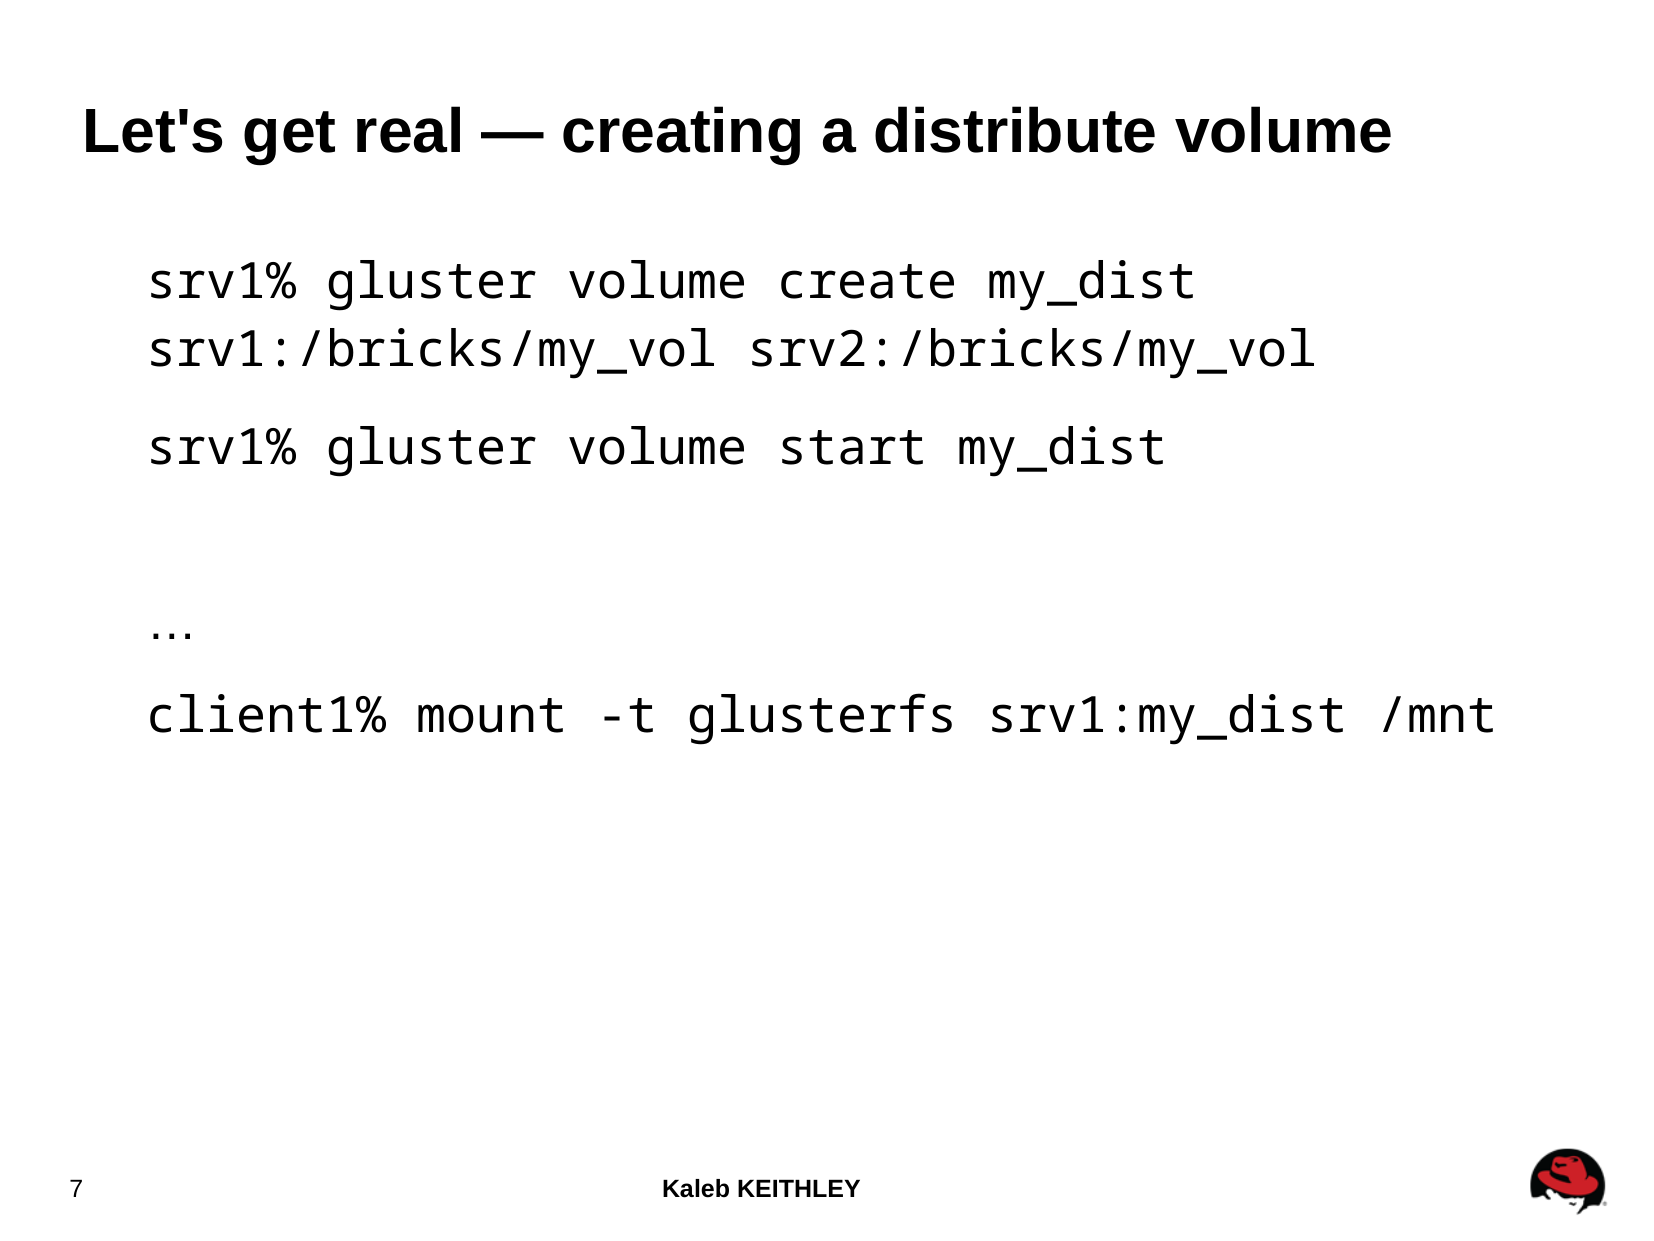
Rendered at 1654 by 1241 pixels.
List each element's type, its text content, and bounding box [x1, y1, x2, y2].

picture [1529, 1146, 1613, 1224]
list srv1% gluster volume create my_dist srv1:/bricks/my_vol srv2:/bricks/my_vol srv1% gluster volume start my_dist … client1% mount -t glusterfs srv1:my_dist /mnt [86, 244, 1576, 1039]
title Let's get real — creating a distribute volume [82, 37, 1571, 226]
